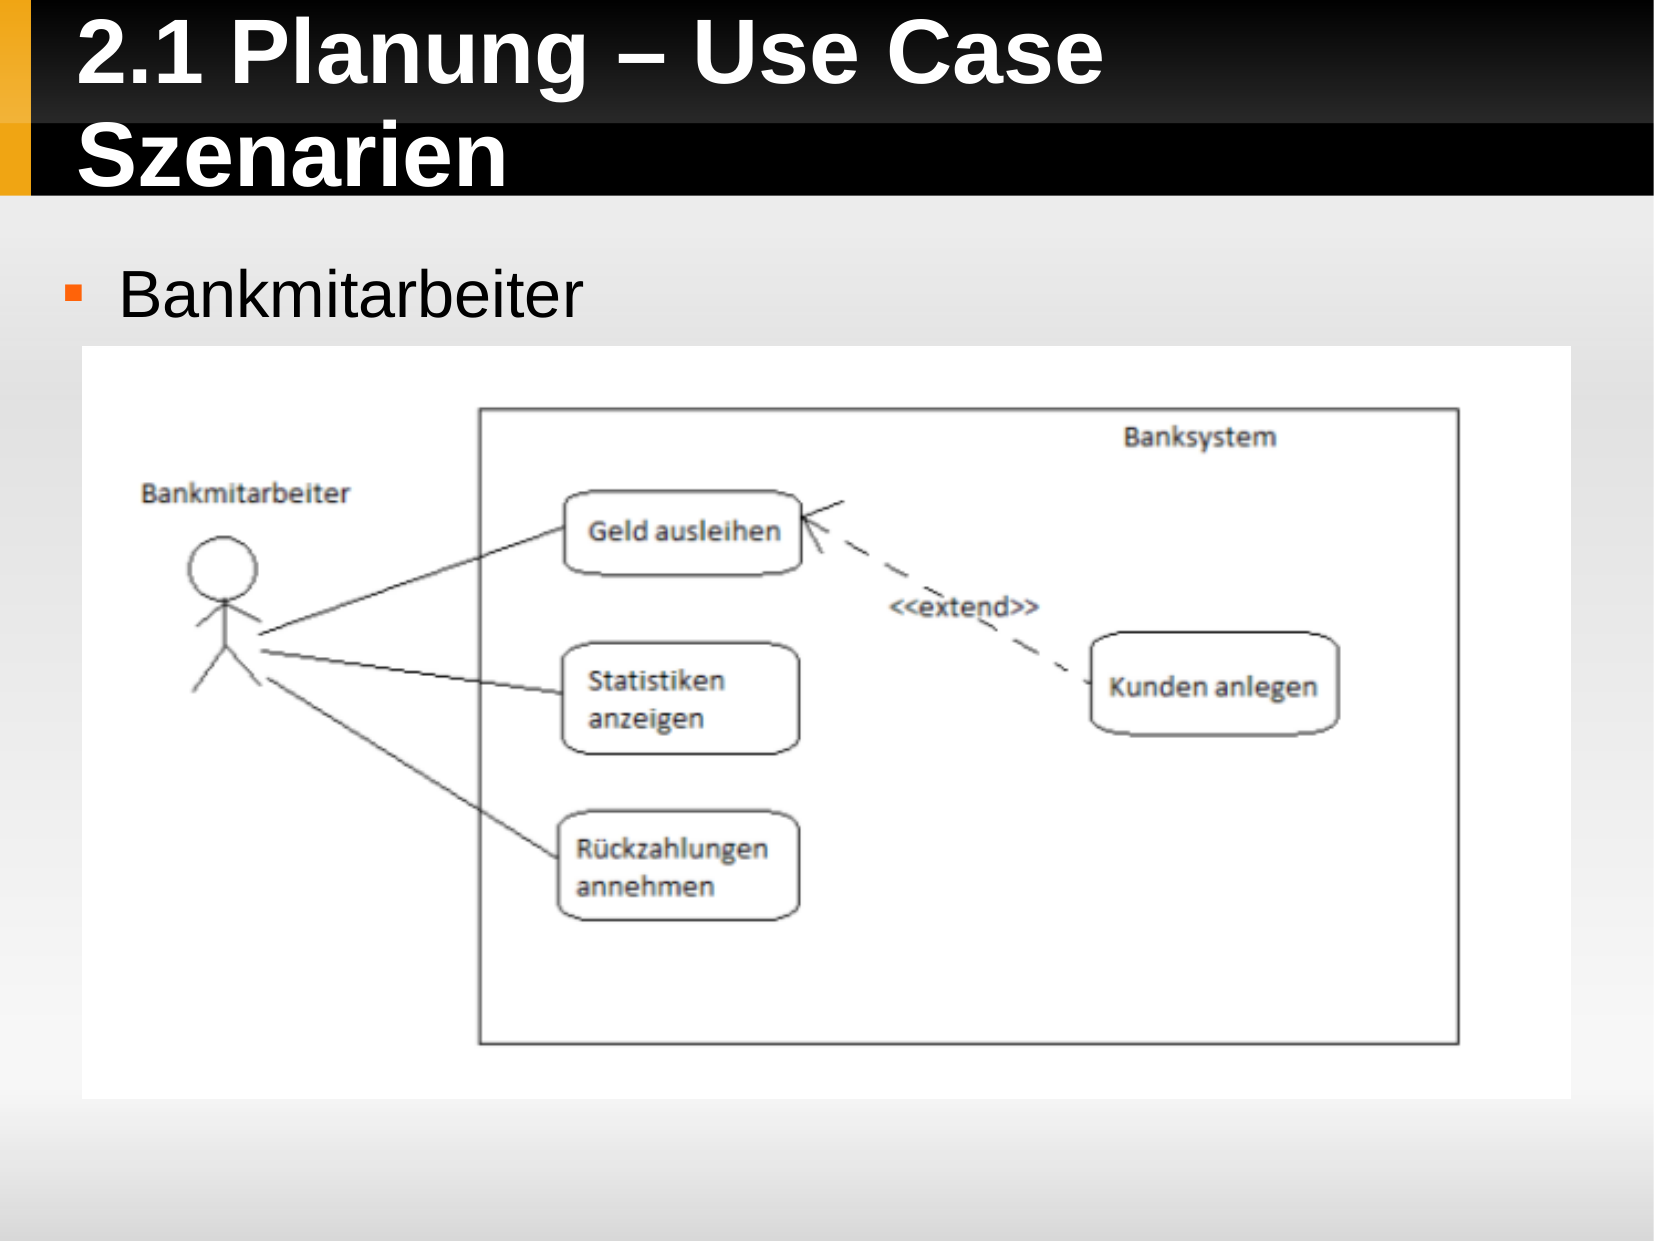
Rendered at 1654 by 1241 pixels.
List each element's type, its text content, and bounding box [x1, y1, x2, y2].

list Bankmitarbeiter [47, 256, 1619, 1076]
title 2.1 Planung – Use Case Szenarien [76, 0, 1565, 208]
picture [0, 0, 1654, 1241]
